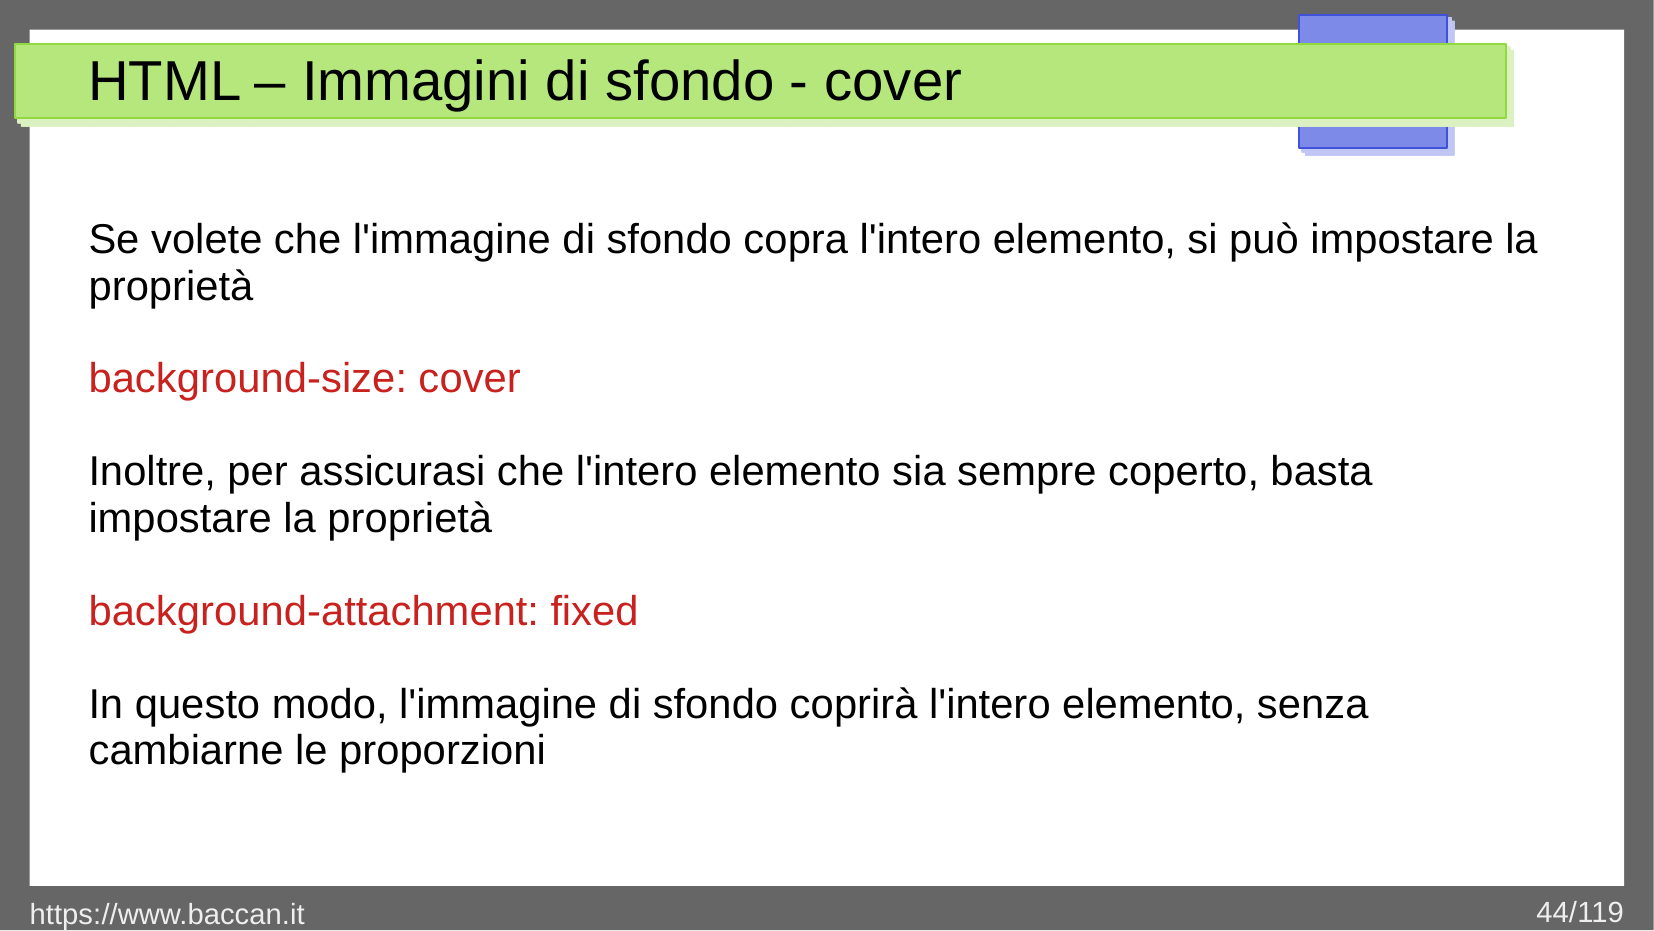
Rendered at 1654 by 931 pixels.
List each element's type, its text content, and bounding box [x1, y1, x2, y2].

title HTML – Immagini di sfondo - cover [88, 44, 1506, 119]
text_box Se volete che l'immagine di sfondo copra l'intero elemento, si può impostare la proprietà background-size: cover Inoltre, per assicurasi che l'intero elemento sia sempre coperto, basta impostare la proprietà background-attachment: fixed In questo modo, l'immagine di sfondo coprirà l'intero elemento, senza cambiarne le proporzioni [88, 169, 1565, 820]
